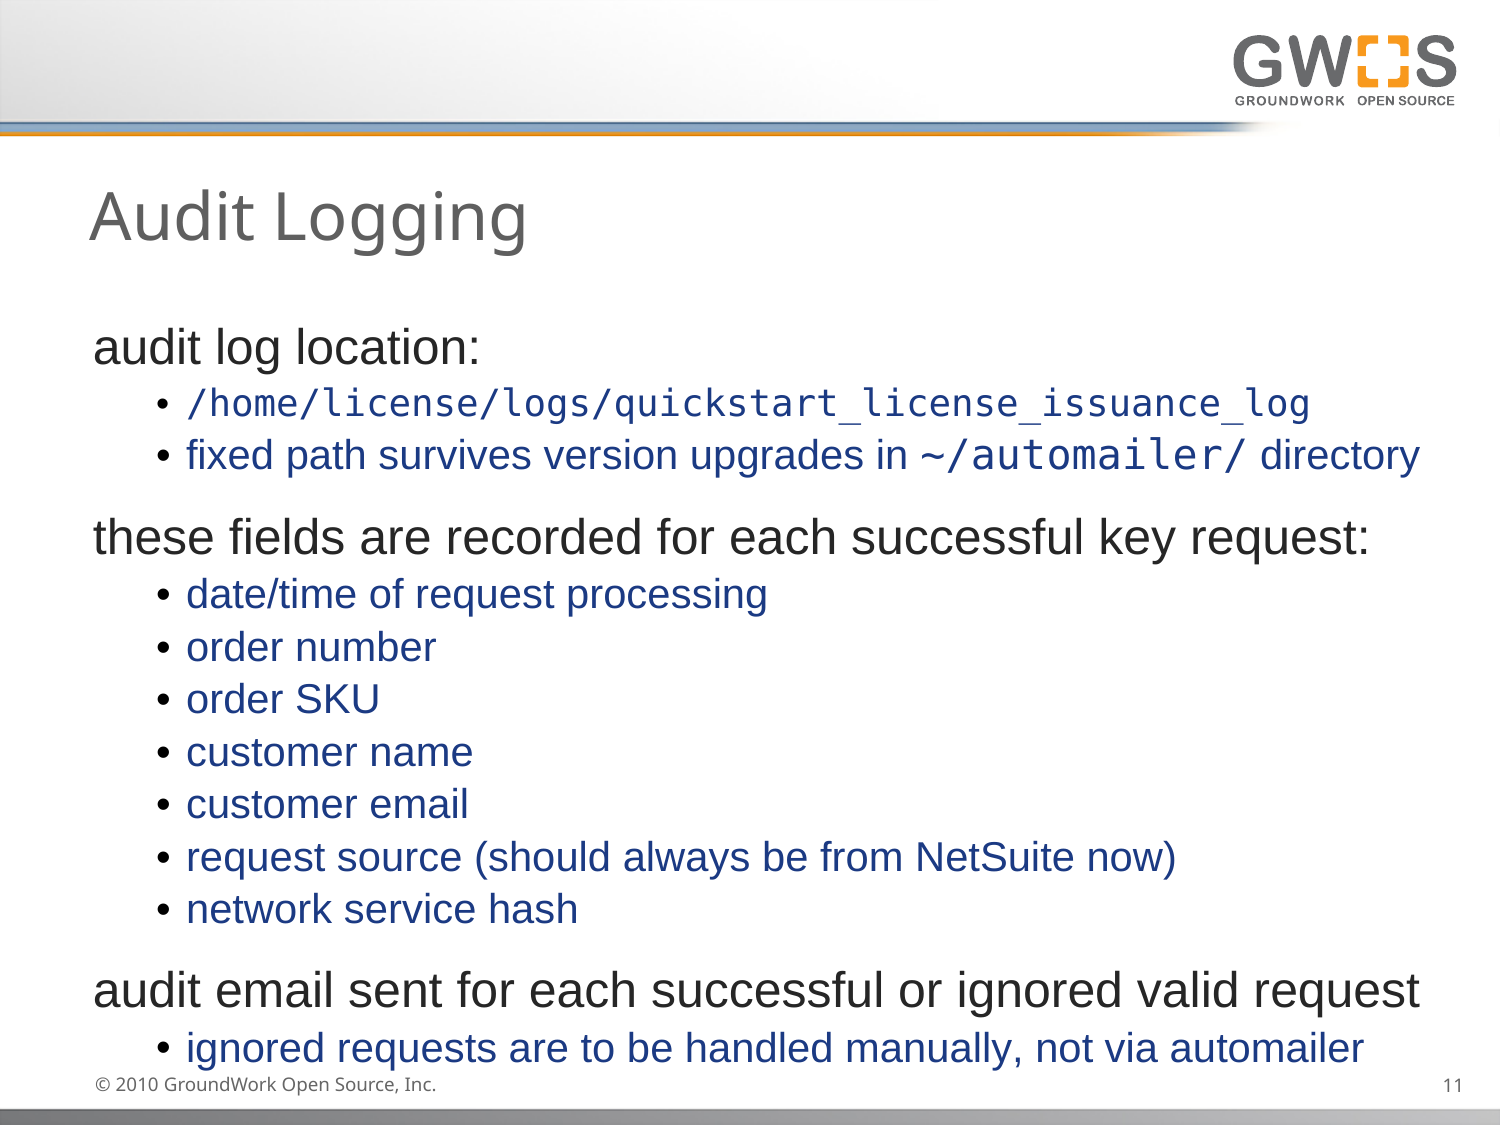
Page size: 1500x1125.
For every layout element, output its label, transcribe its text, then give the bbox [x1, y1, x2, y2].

picture [0, 0, 1500, 1125]
title Audit Logging [75, 161, 1459, 259]
list audit log location: /home/license/logs/quickstart_license_issuance_log fixed path survives version upgrades in ~/automailer/ directory these fields are recorded for each successful key request: date/time of request processing order number order SKU customer name customer email request source (should always be from NetSuite now) network service hash audit email sent for each successful or ignored valid request ignored requests are to be handled manually, not via automailer [58, 311, 1459, 1079]
